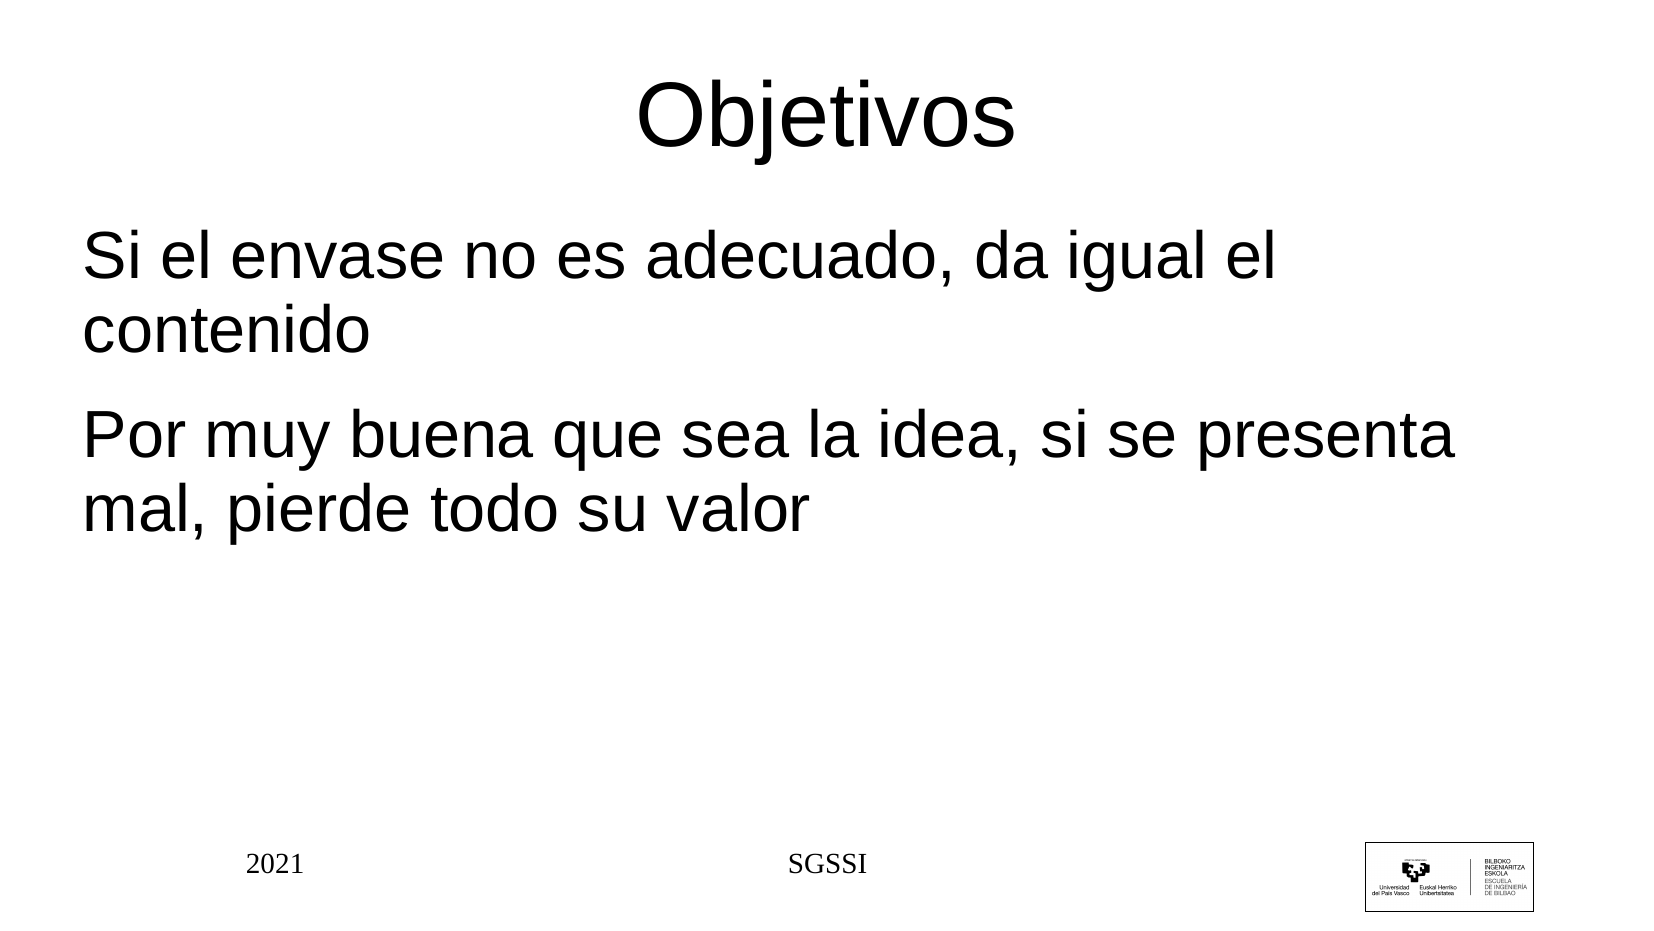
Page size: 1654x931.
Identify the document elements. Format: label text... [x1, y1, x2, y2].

picture [1366, 843, 1533, 911]
title Objetivos [82, 37, 1571, 193]
list Si el envase no es adecuado, da igual el contenido Por muy buena que sea la idea, si se presenta mal, pierde todo su valor [82, 217, 1571, 758]
